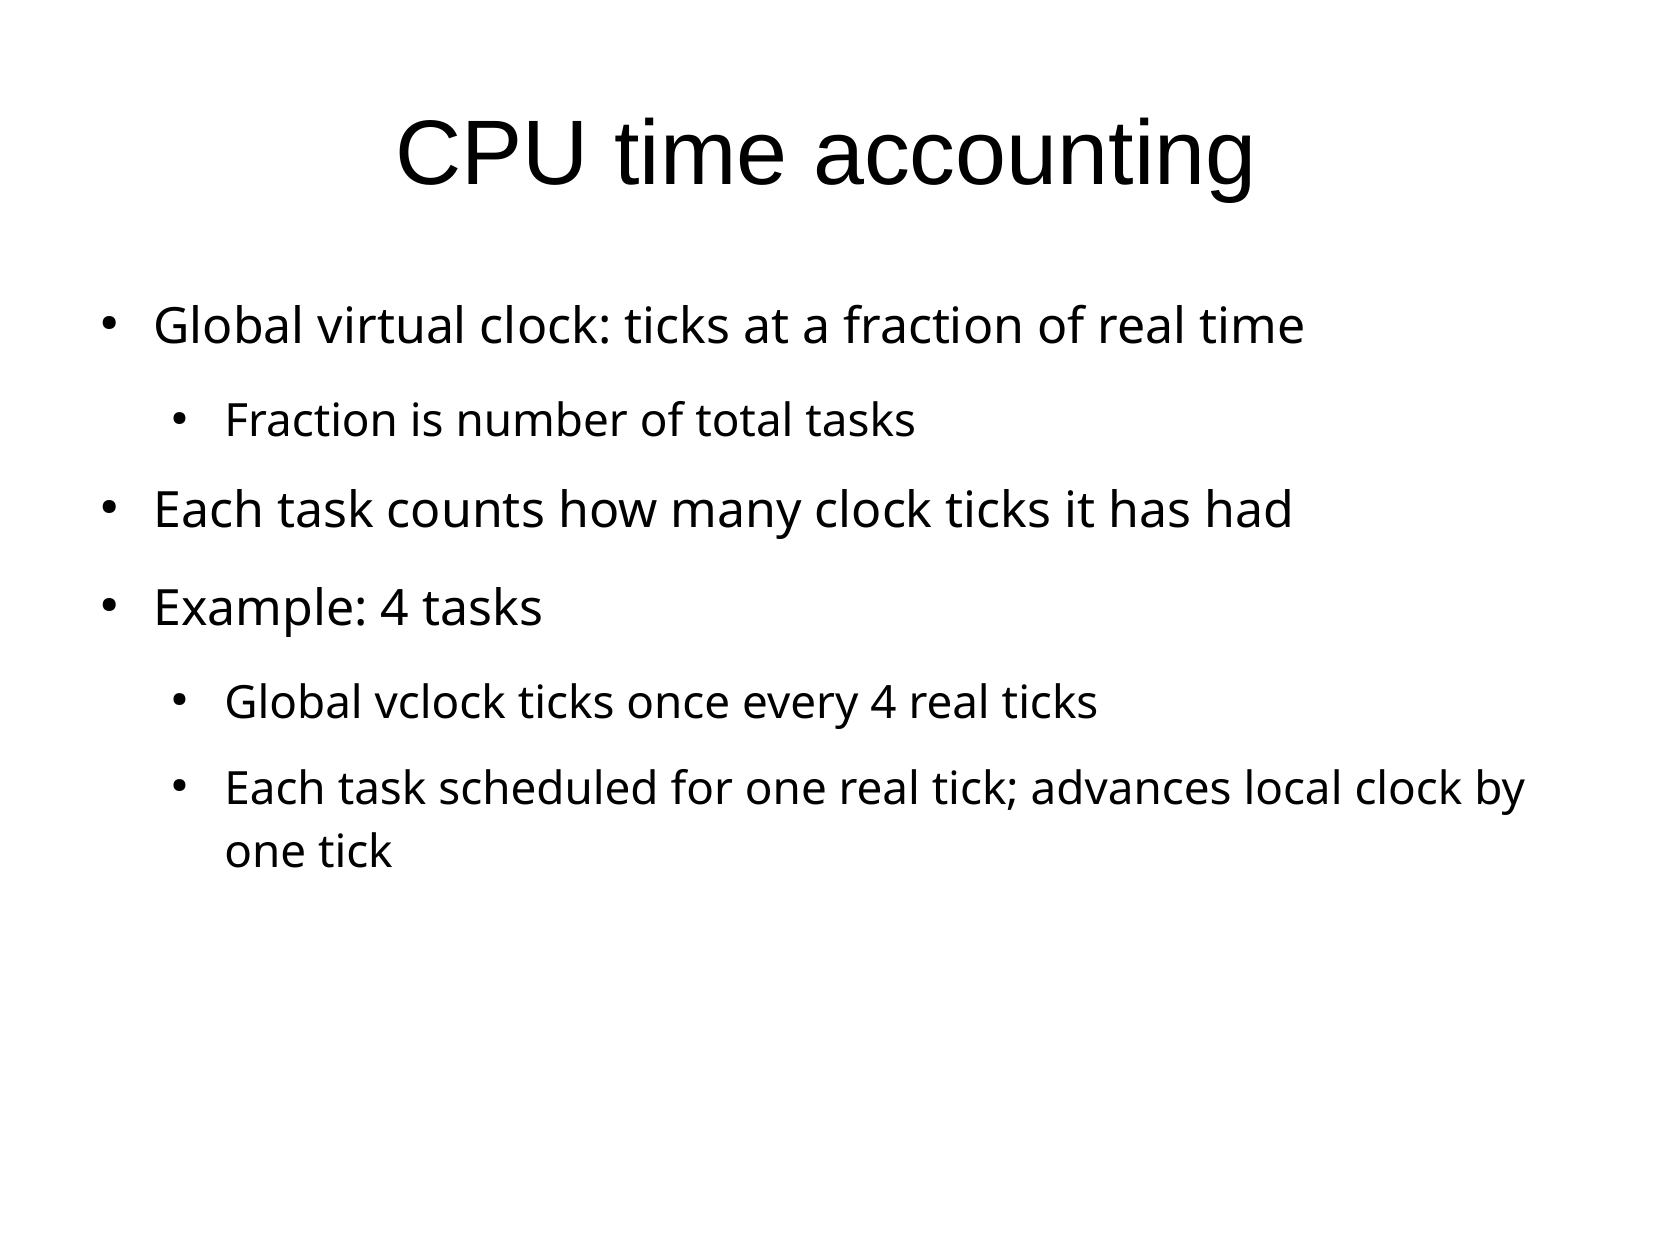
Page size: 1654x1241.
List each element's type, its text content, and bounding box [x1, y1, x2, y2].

title CPU time accounting [82, 49, 1571, 257]
list Global virtual clock: ticks at a fraction of real time Fraction is number of total tasks Each task counts how many clock ticks it has had Example: 4 tasks Global vclock ticks once every 4 real ticks Each task scheduled for one real tick; advances local clock by one tick [82, 290, 1571, 1010]
